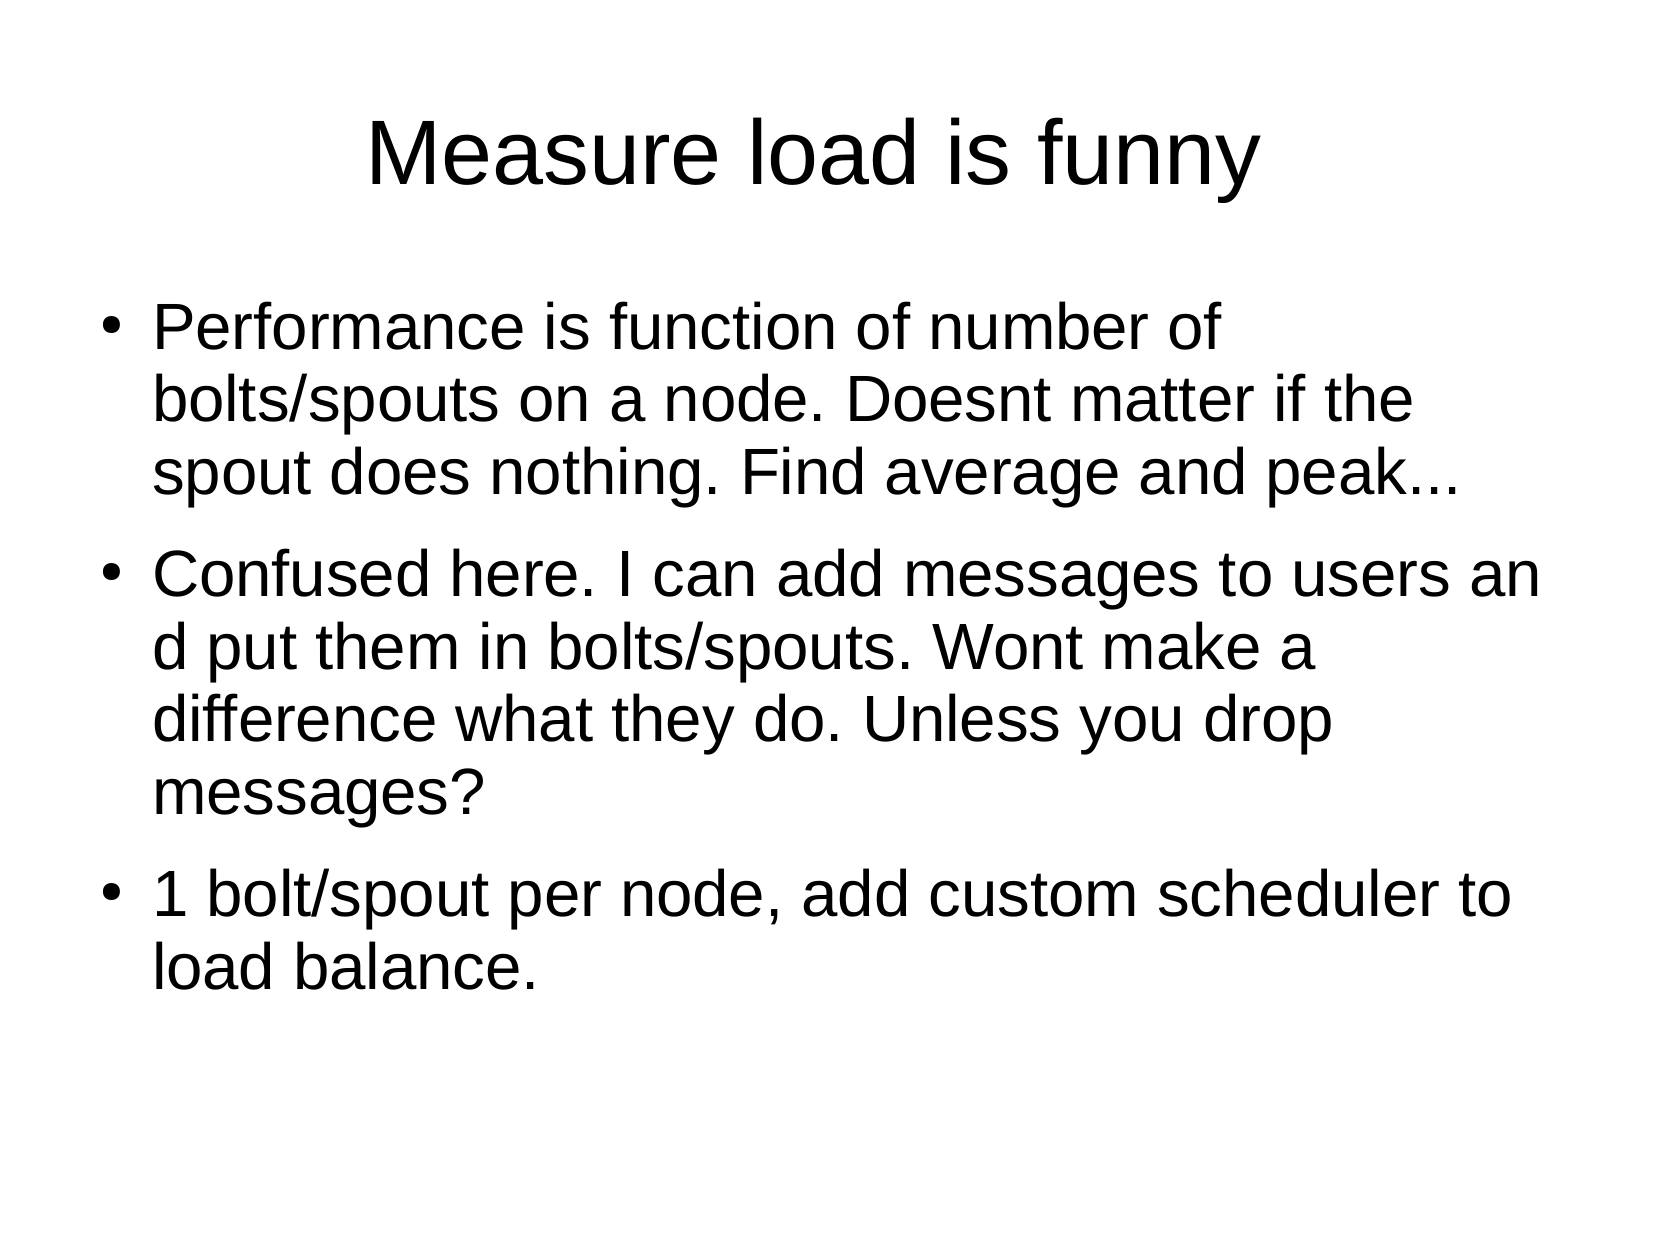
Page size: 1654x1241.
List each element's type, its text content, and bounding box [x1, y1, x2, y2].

list Performance is function of number of bolts/spouts on a node. Doesnt matter if the spout does nothing. Find average and peak... Confused here. I can add messages to users an d put them in bolts/spouts. Wont make a difference what they do. Unless you drop messages? 1 bolt/spout per node, add custom scheduler to load balance. [82, 290, 1571, 1010]
title Measure load is funny [82, 49, 1571, 257]
